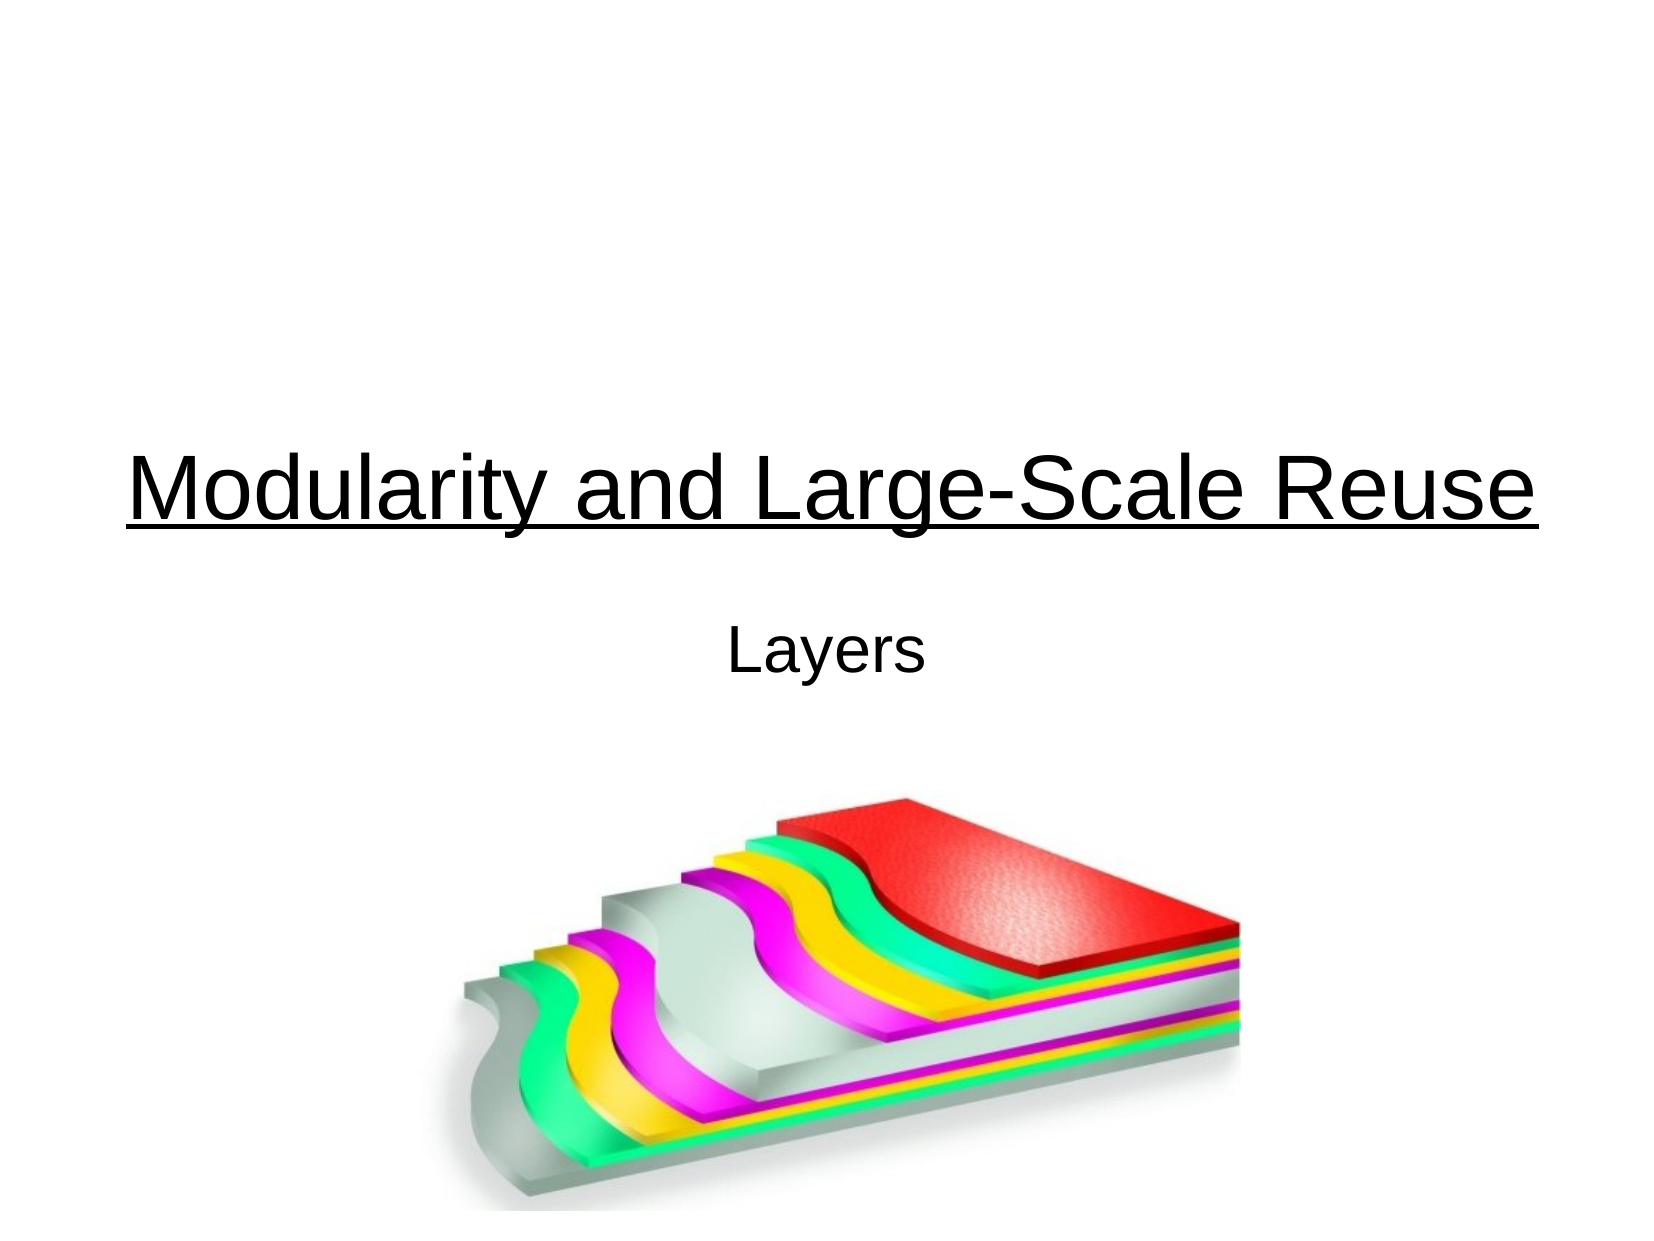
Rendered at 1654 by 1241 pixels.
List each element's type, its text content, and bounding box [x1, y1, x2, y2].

subtitle Layers [82, 568, 1571, 731]
picture [413, 790, 1241, 1211]
title Modularity and Large-Scale Reuse [88, 383, 1577, 591]
